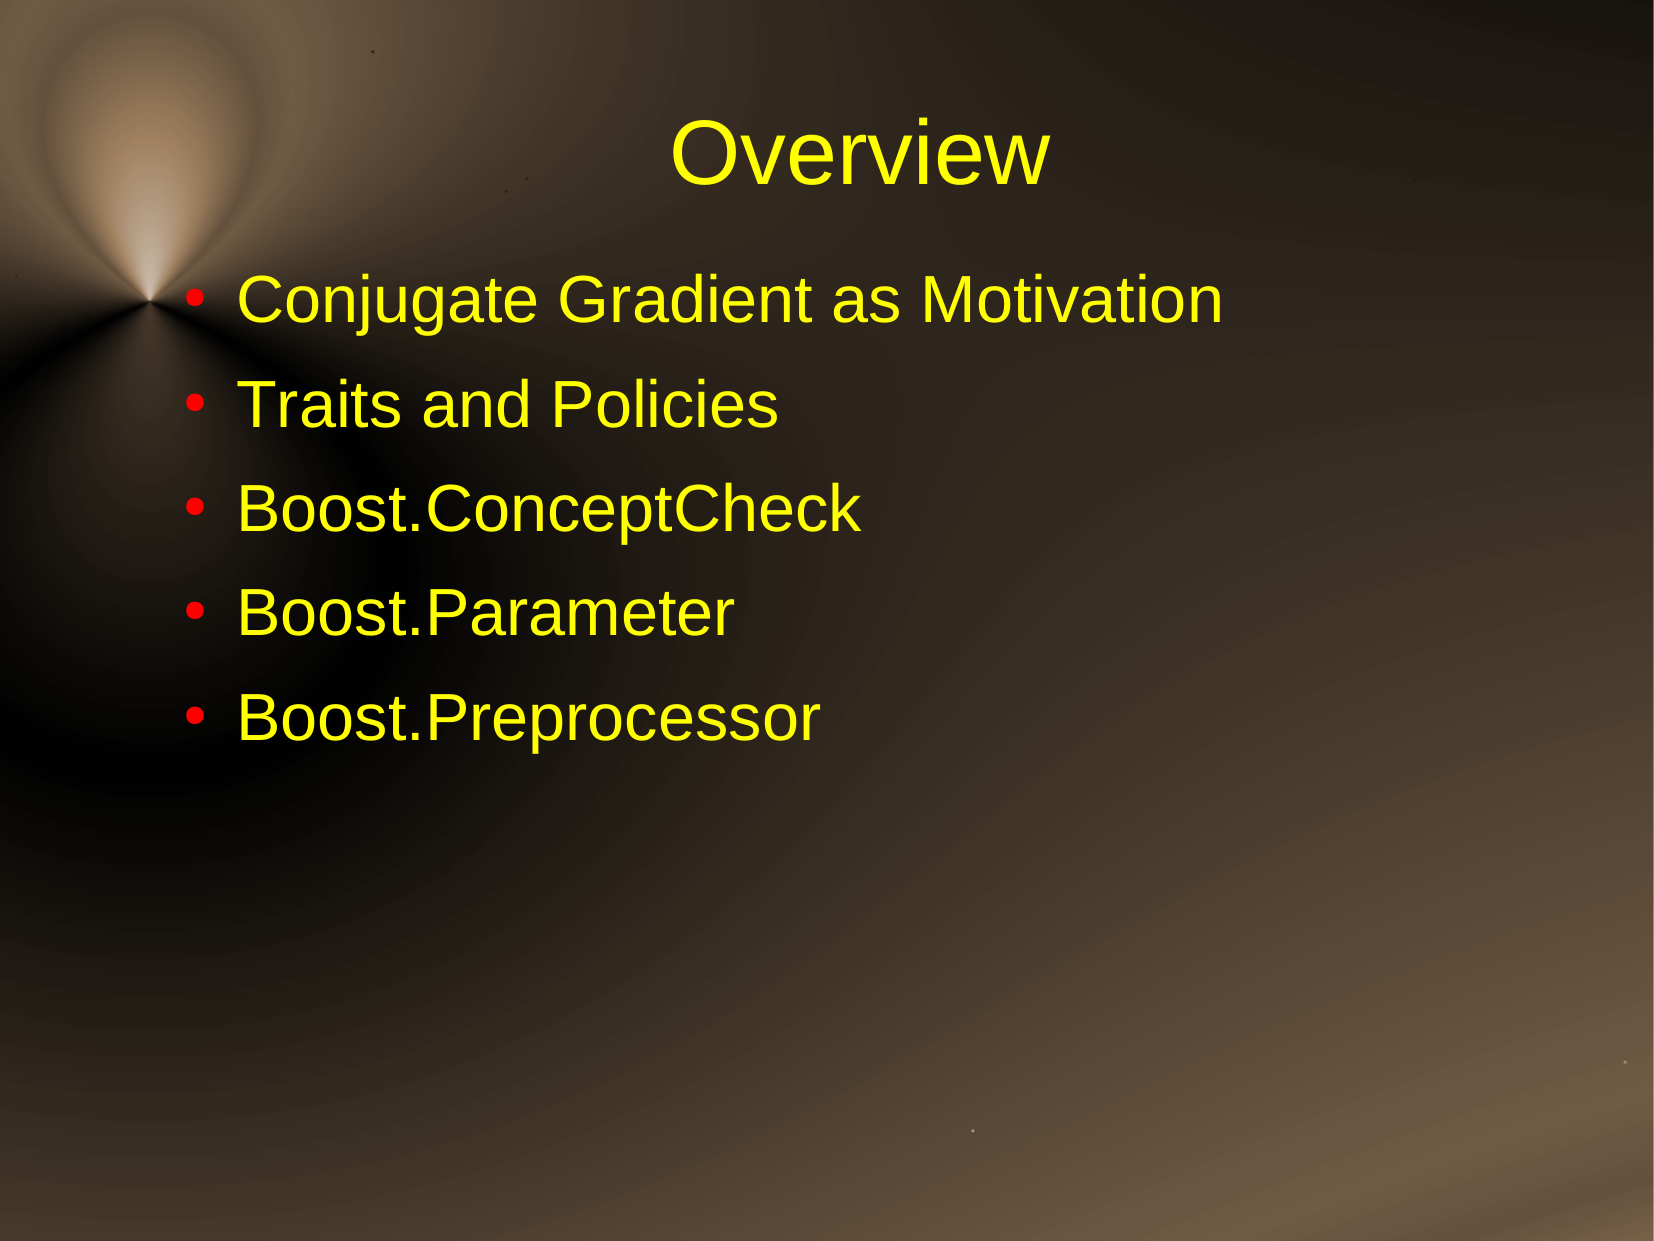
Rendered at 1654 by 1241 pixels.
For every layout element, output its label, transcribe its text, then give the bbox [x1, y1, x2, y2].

title Overview [150, 49, 1571, 257]
picture [0, 0, 1654, 1241]
list Conjugate Gradient as Motivation Traits and Policies Boost.ConceptCheck Boost.Parameter Boost.Preprocessor [147, 262, 1571, 1094]
